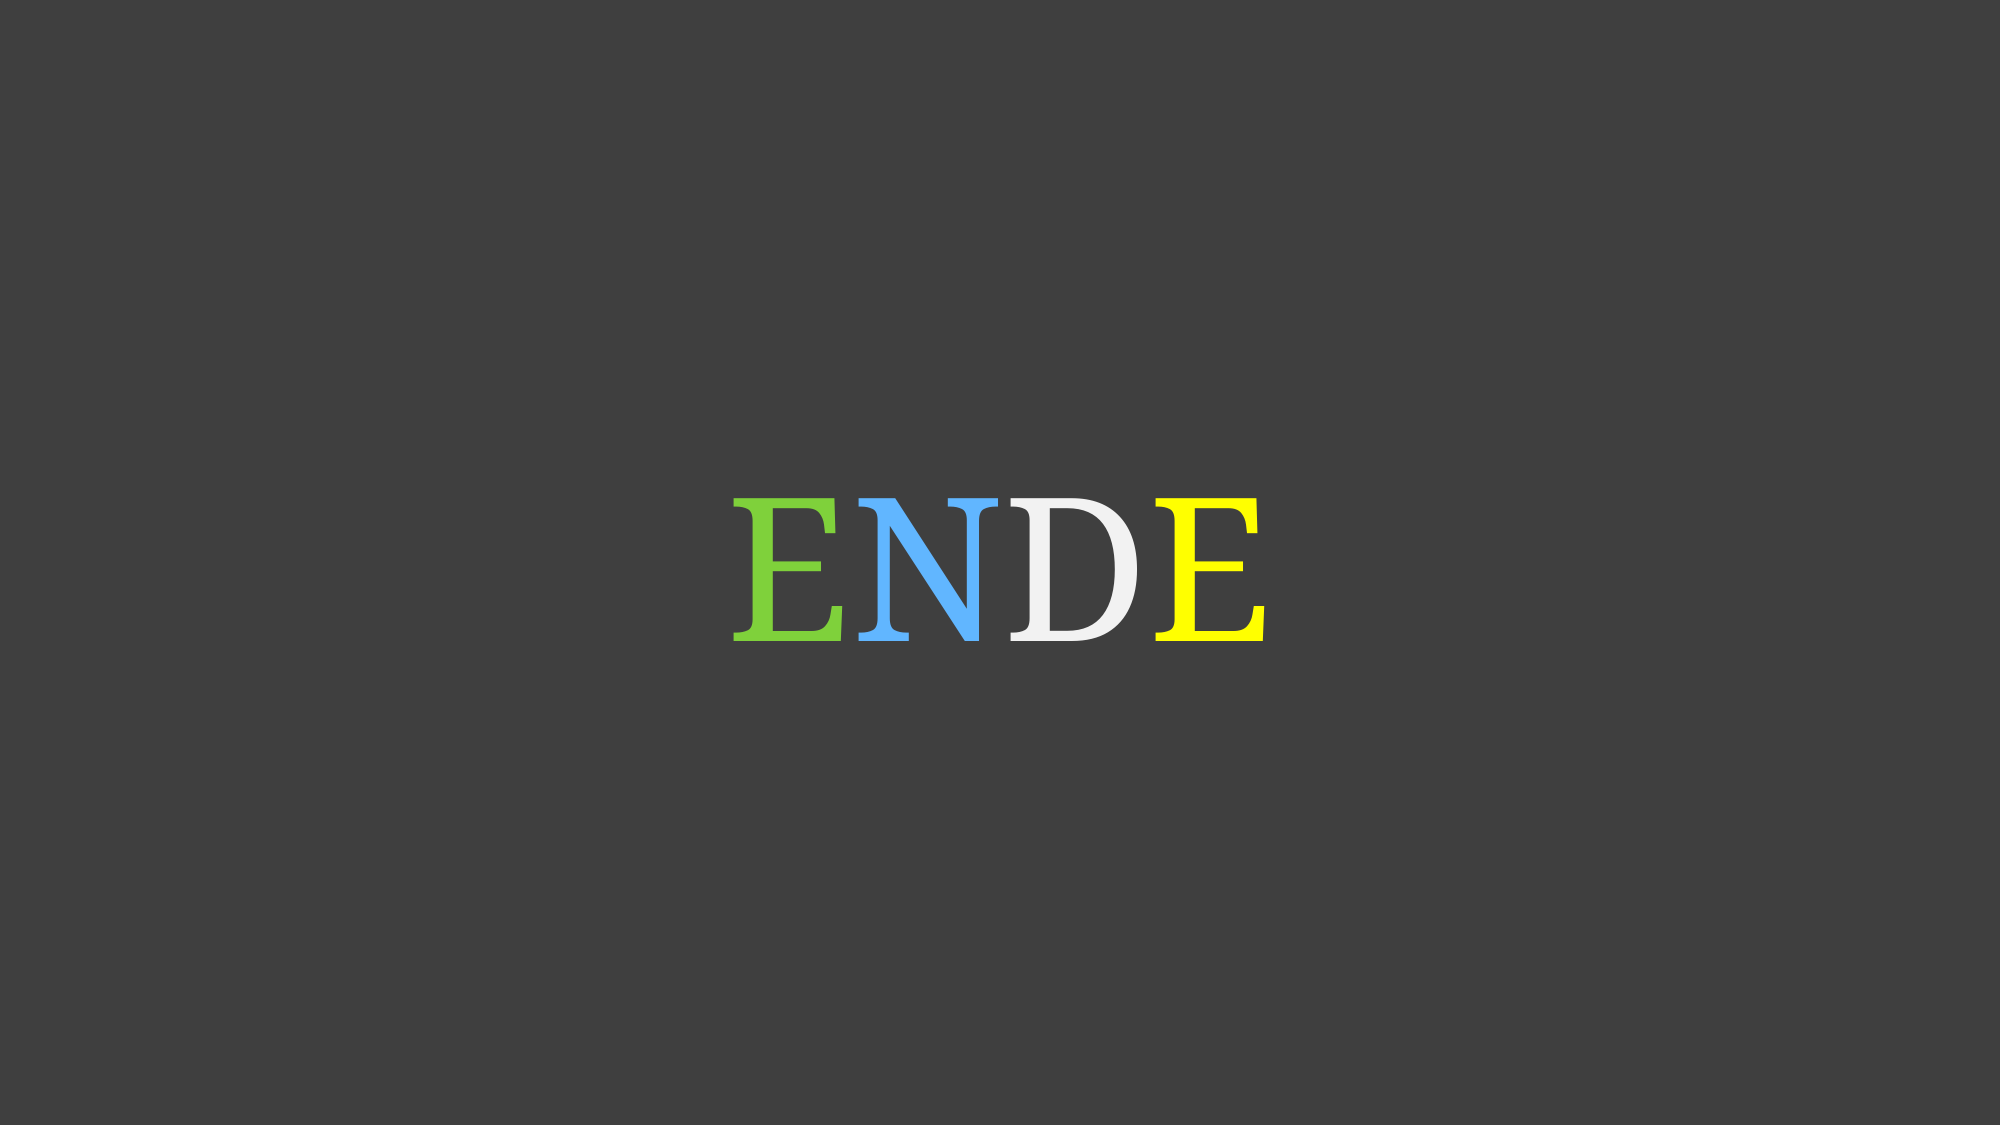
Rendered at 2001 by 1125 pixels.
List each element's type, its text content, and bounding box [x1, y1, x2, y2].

text_box ENDE [657, 433, 1343, 692]
